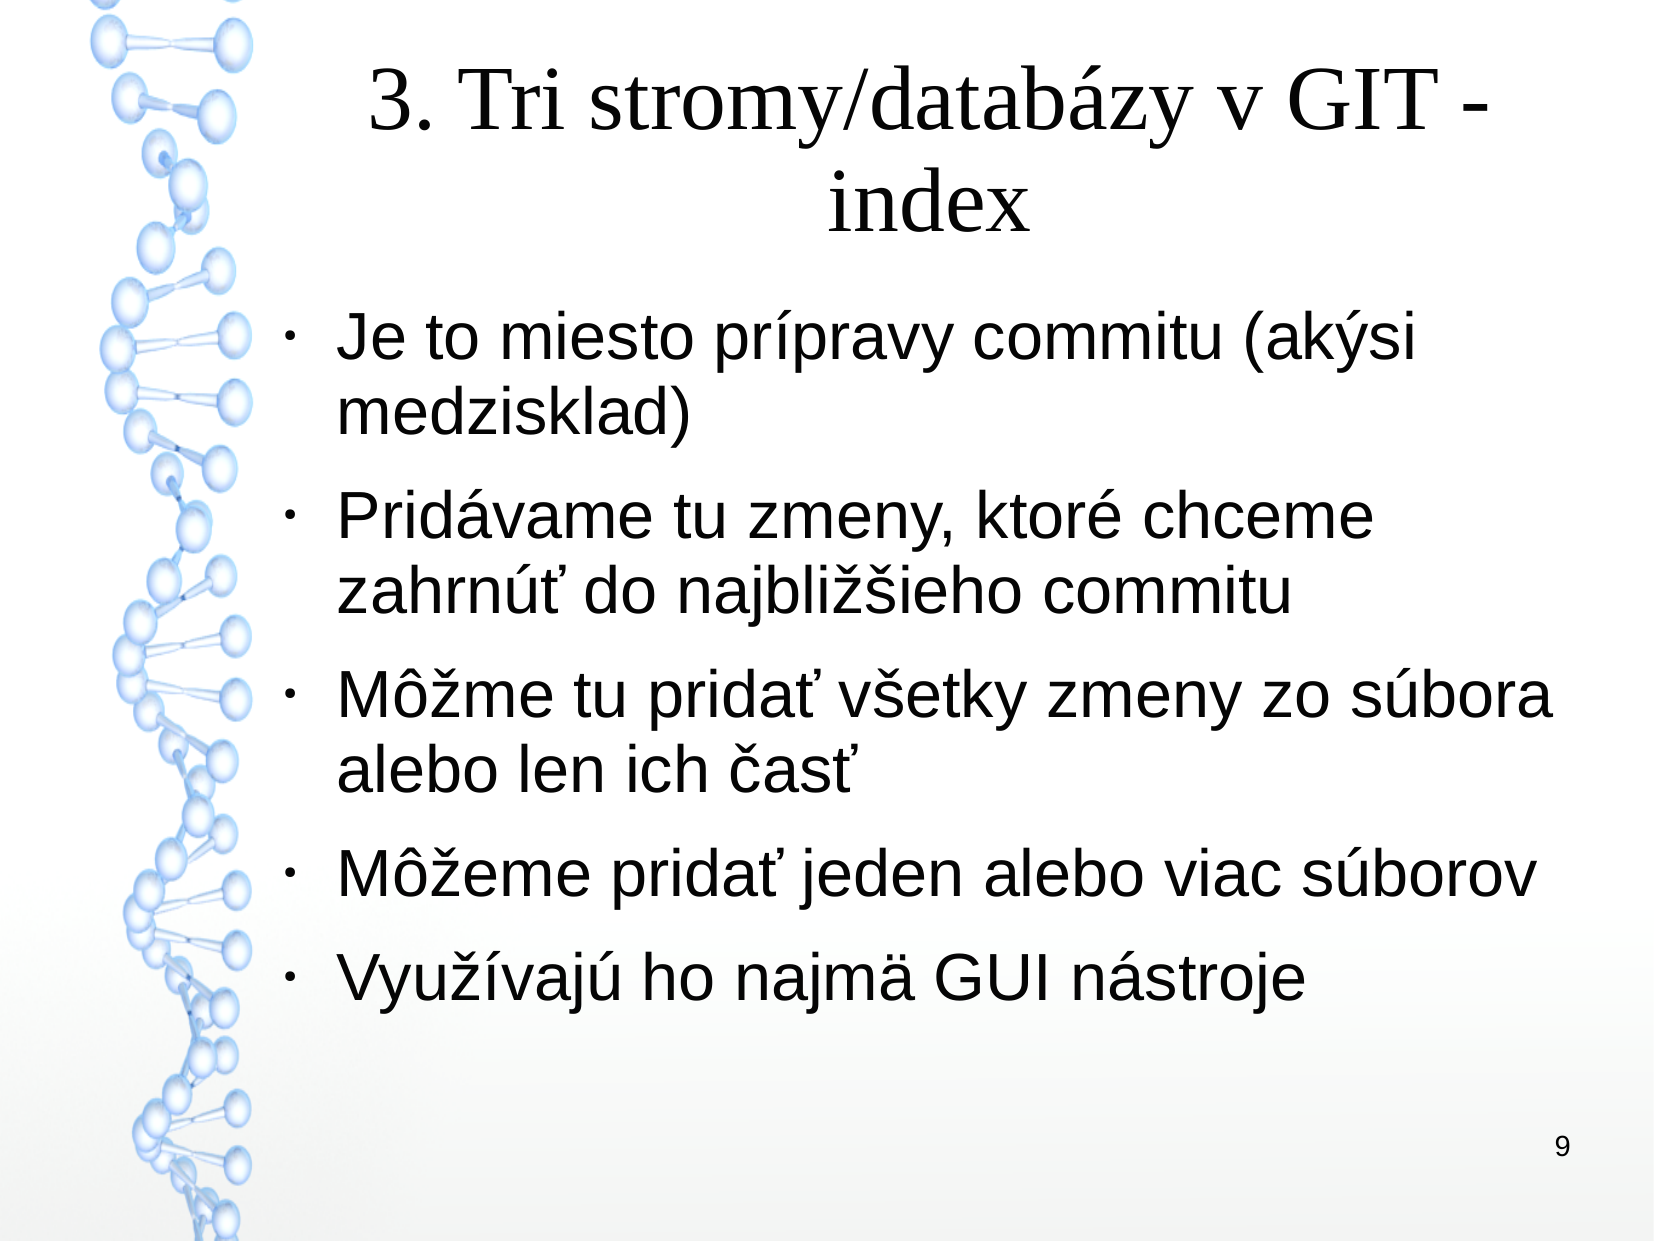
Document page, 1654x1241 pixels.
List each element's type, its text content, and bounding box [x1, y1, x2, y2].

title 3. Tri stromy/databázy v GIT -index [265, 47, 1595, 252]
picture [0, 0, 1654, 1241]
list Je to miesto prípravy commitu (akýsi medzisklad) Pridávame tu zmeny, ktoré chceme zahrnúť do najbližšieho commitu Môžme tu pridať všetky zmeny zo súbora alebo len ich časť Môžeme pridať jeden alebo viac súborov Využívajú ho najmä GUI nástroje [265, 299, 1595, 1019]
